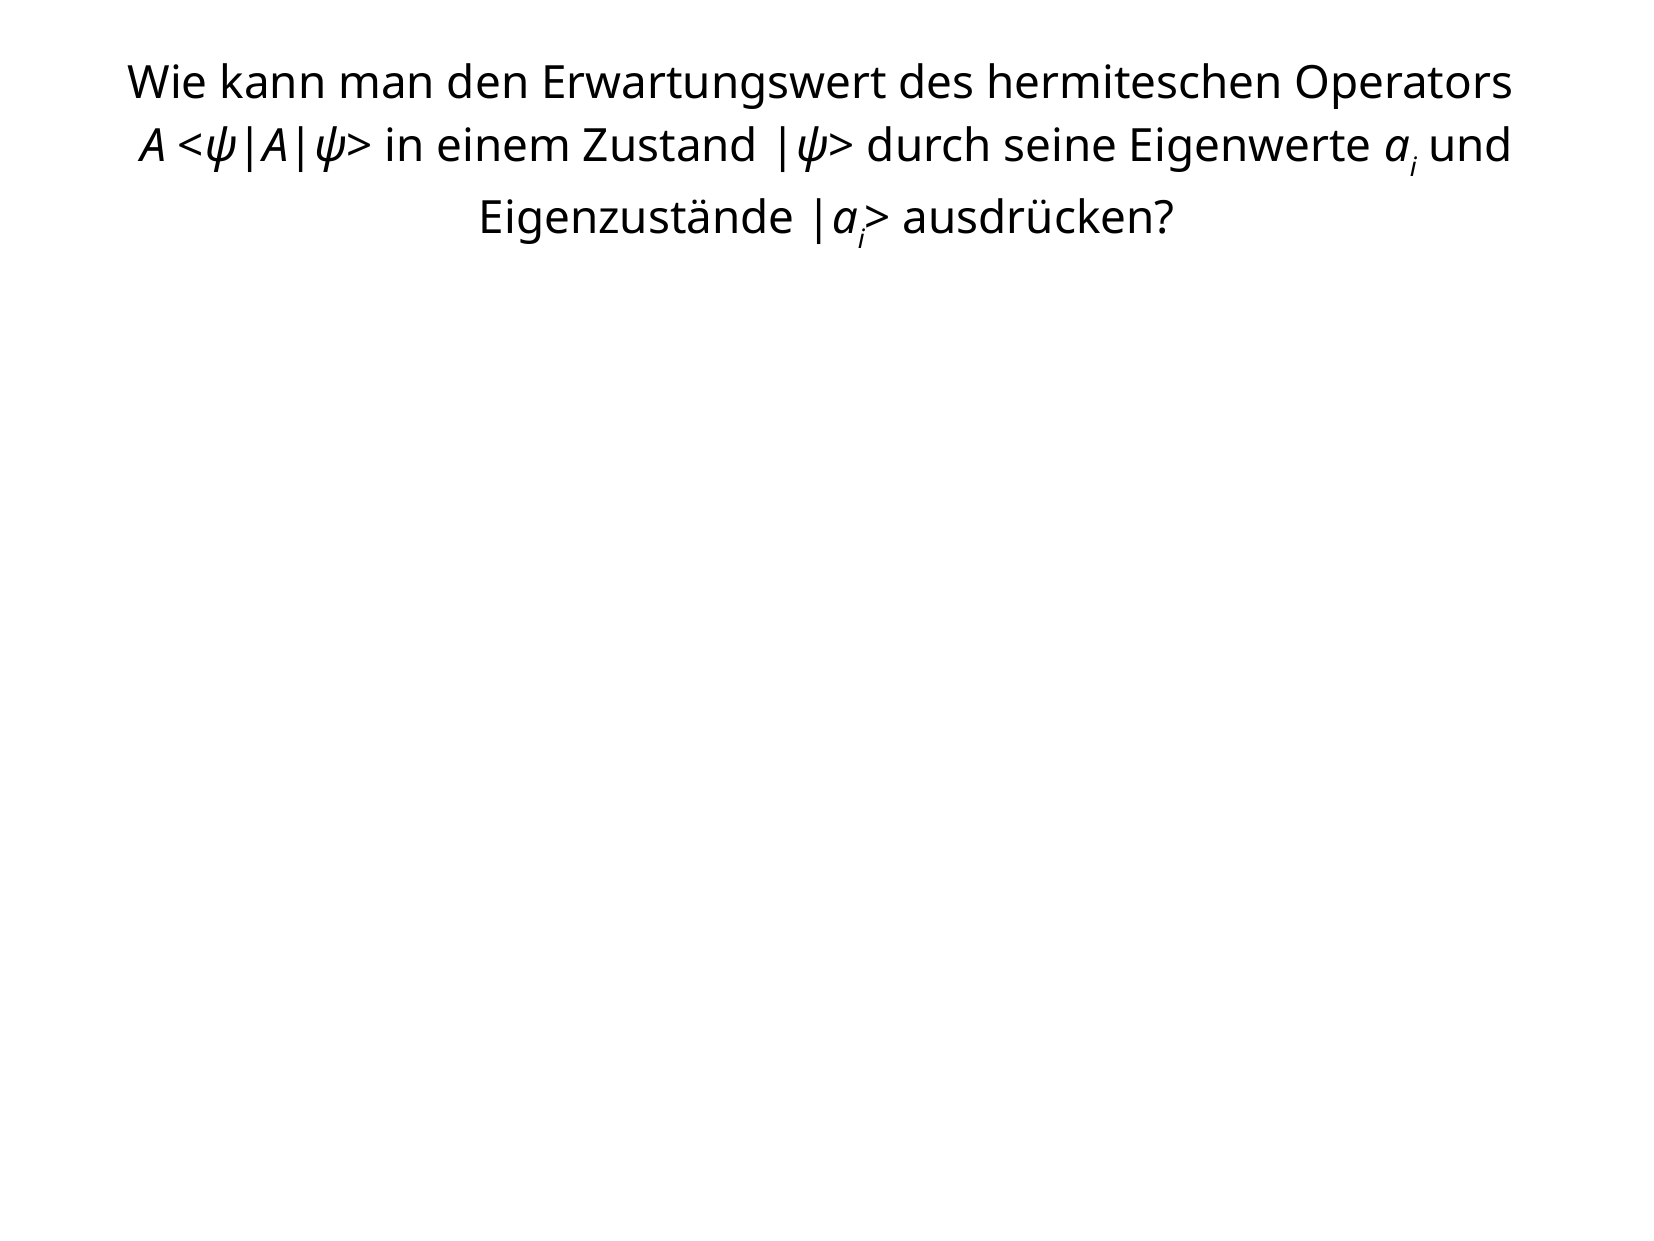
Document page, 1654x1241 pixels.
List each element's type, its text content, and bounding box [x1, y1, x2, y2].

title Wie kann man den Erwartungswert des hermiteschen Operators A <ψ|A|ψ> in einem Zustand |ψ> durch seine Eigenwerte ai und Eigenzustände |ai> ausdrücken? [82, 49, 1571, 257]
